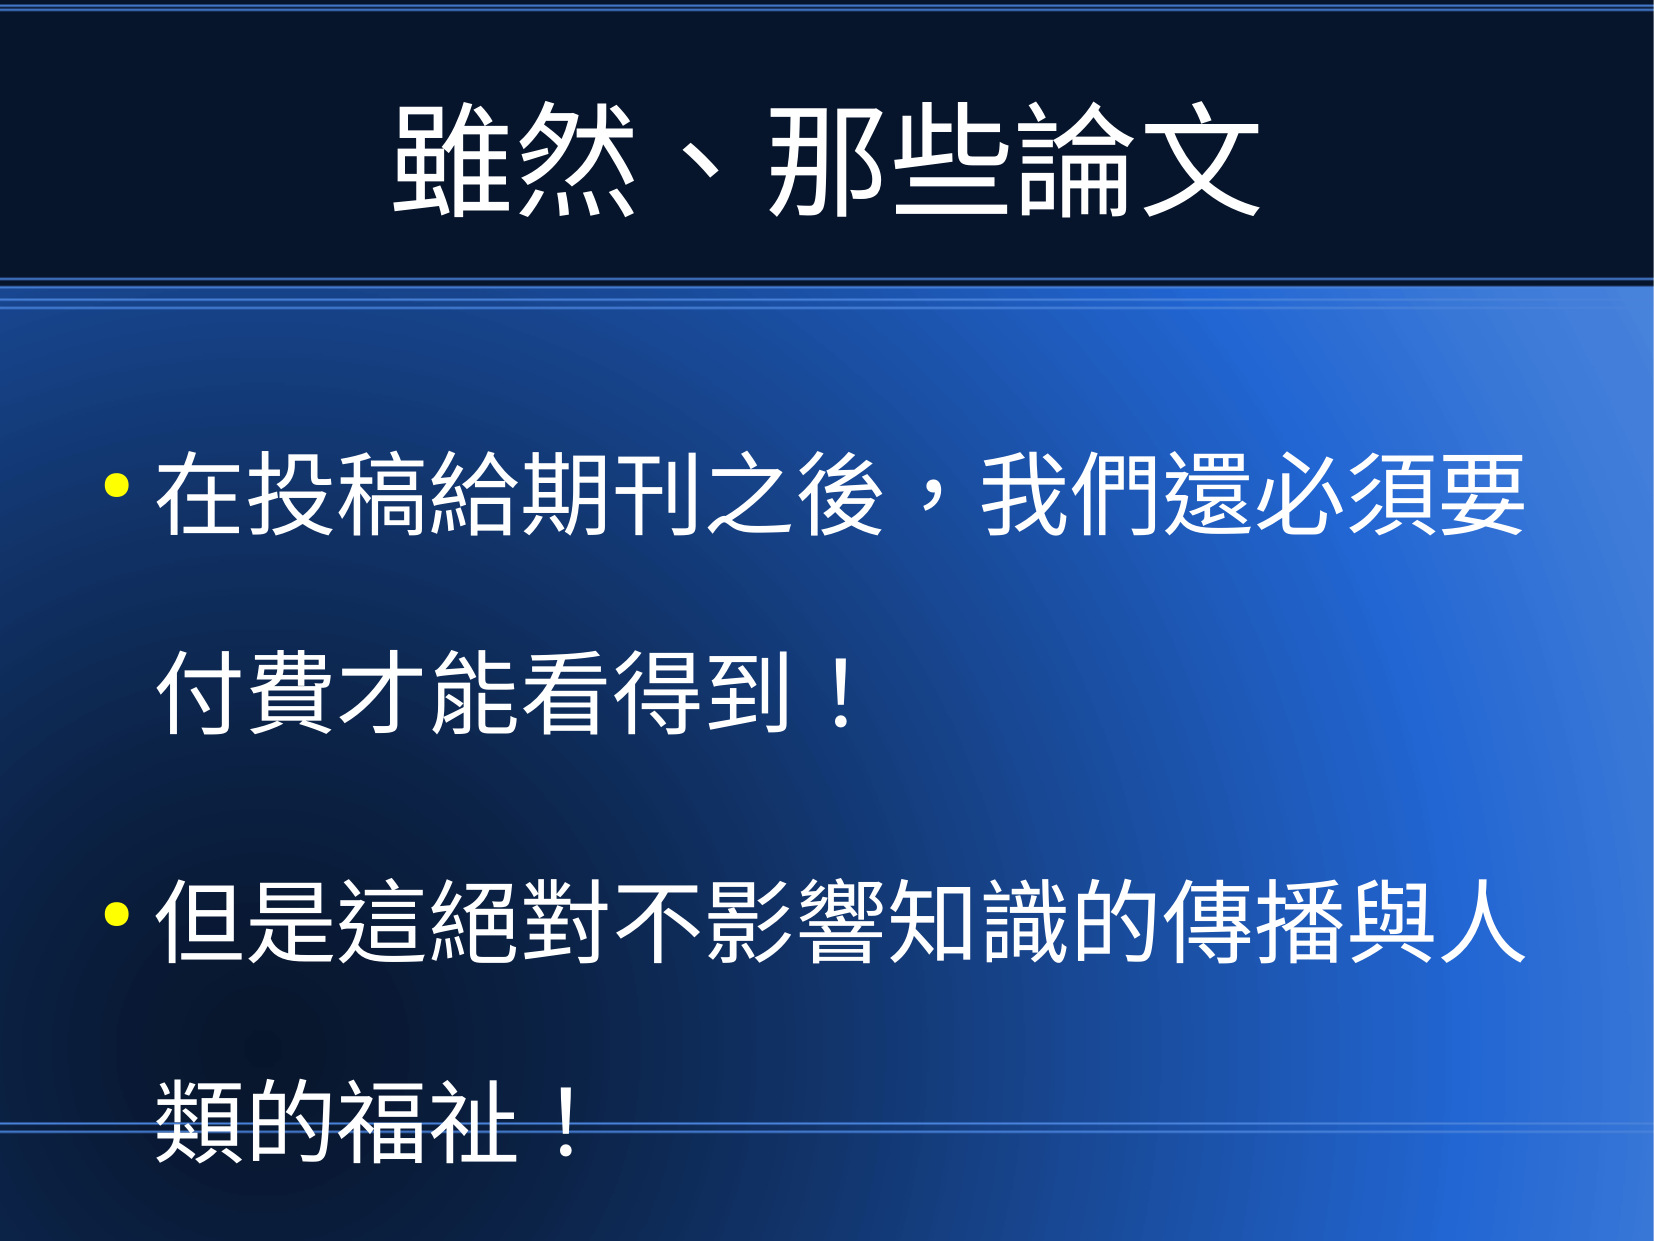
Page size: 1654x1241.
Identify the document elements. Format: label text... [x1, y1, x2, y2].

picture [0, 0, 1654, 1241]
title 雖然、那些論文 [82, 49, 1571, 257]
list 在投稿給期刊之後，我們還必須要付費才能看得到！ 但是這絕對不影響知識的傳播與人類的福祉！ [82, 355, 1571, 1241]
